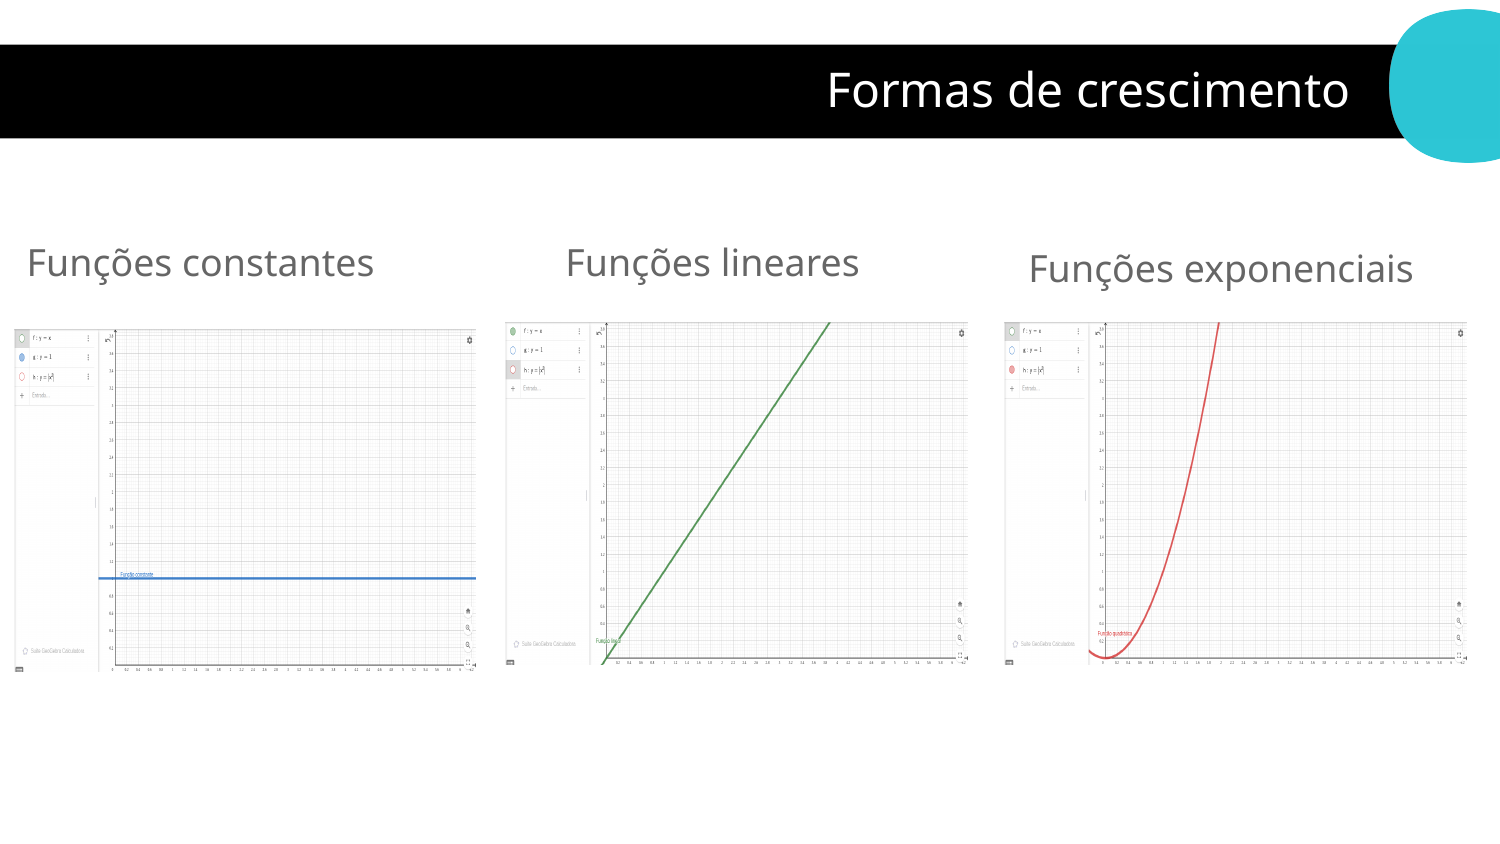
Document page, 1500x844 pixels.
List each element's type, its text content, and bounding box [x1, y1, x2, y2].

title Formas de crescimento [206, 44, 1367, 216]
subtitle Funções constantes [11, 217, 479, 737]
picture [505, 321, 550, 665]
subtitle Funções exponenciais [1013, 222, 1489, 743]
picture [1389, 9, 1500, 163]
subtitle Funções lineares [550, 217, 998, 737]
picture [1004, 321, 1013, 665]
